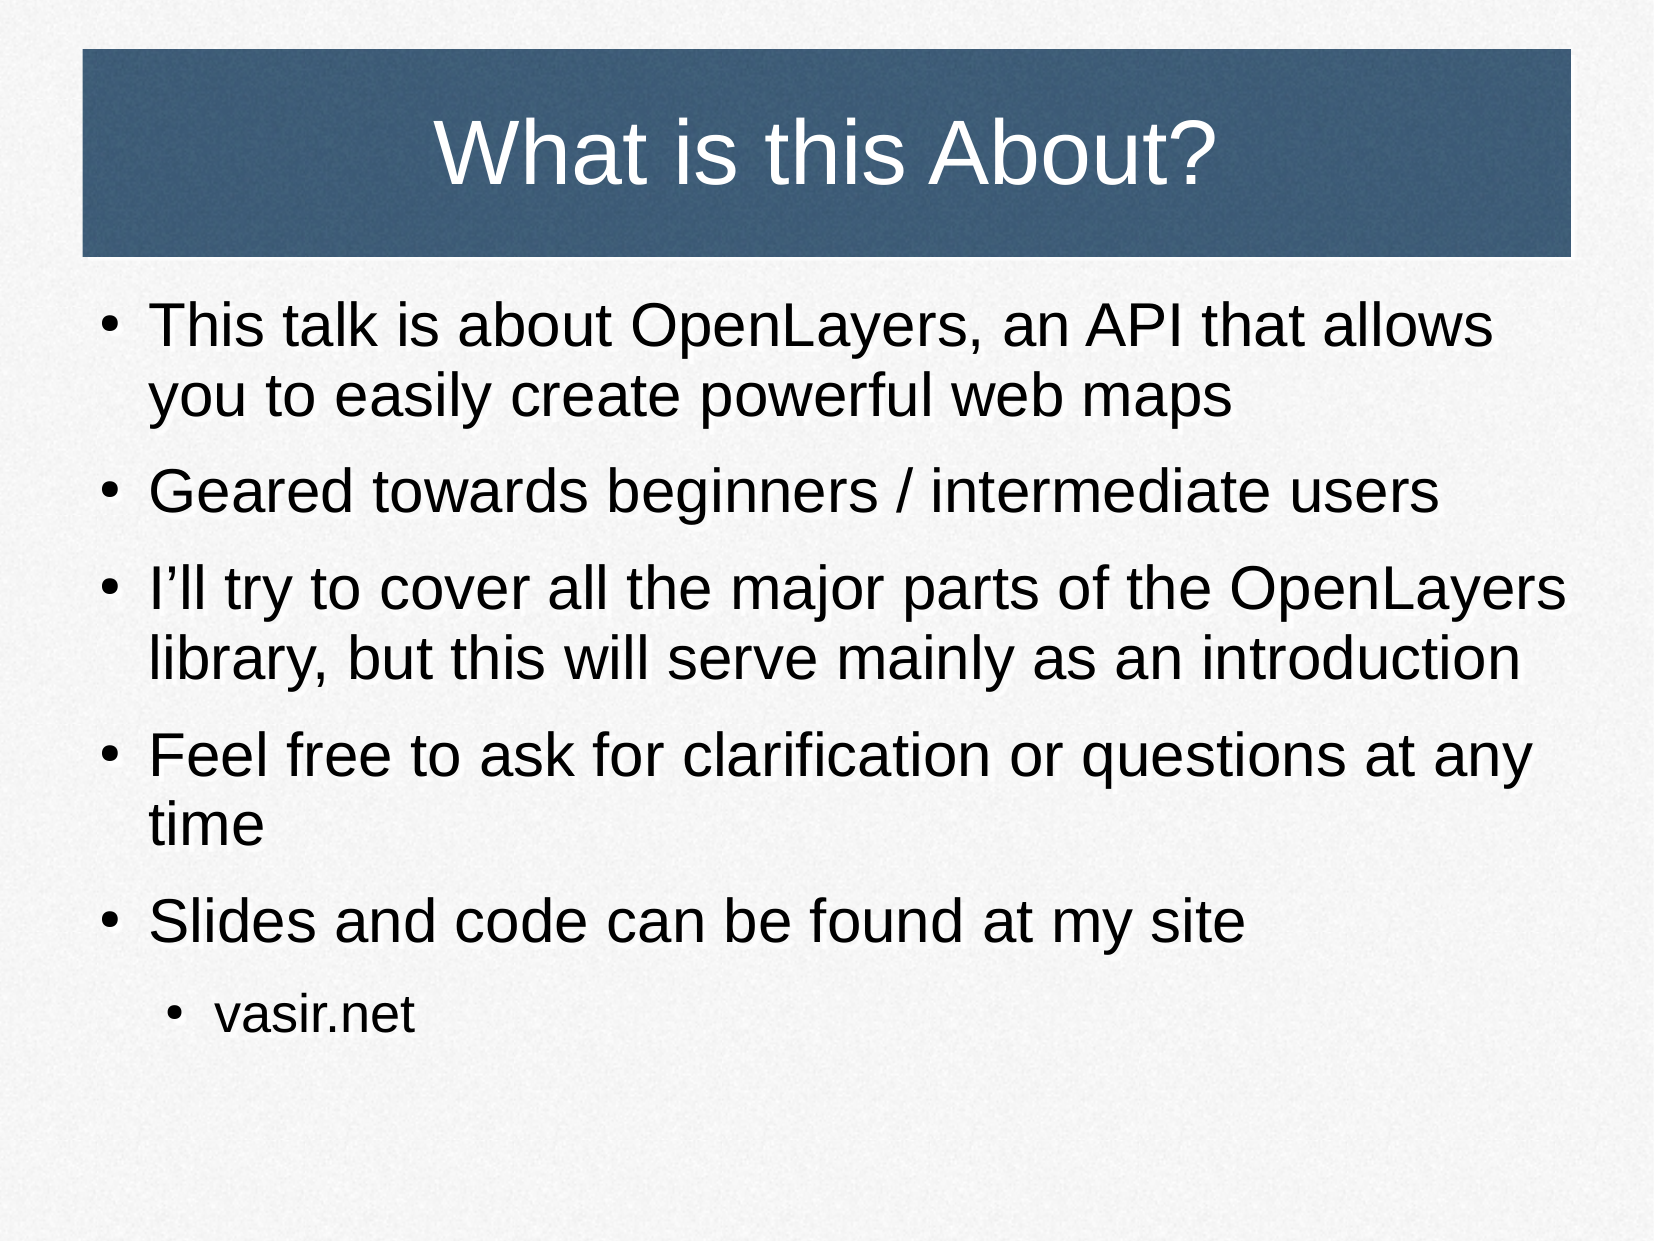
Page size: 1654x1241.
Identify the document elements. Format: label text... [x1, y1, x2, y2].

picture [0, 0, 1654, 1241]
title What is this About? [82, 49, 1571, 257]
list This talk is about OpenLayers, an API that allows you to easily create powerful web maps Geared towards beginners / intermediate users I’ll try to cover all the major parts of the OpenLayers library, but this will serve mainly as an introduction Feel free to ask for clarification or questions at any time Slides and code can be found at my site vasir.net [82, 290, 1571, 1109]
